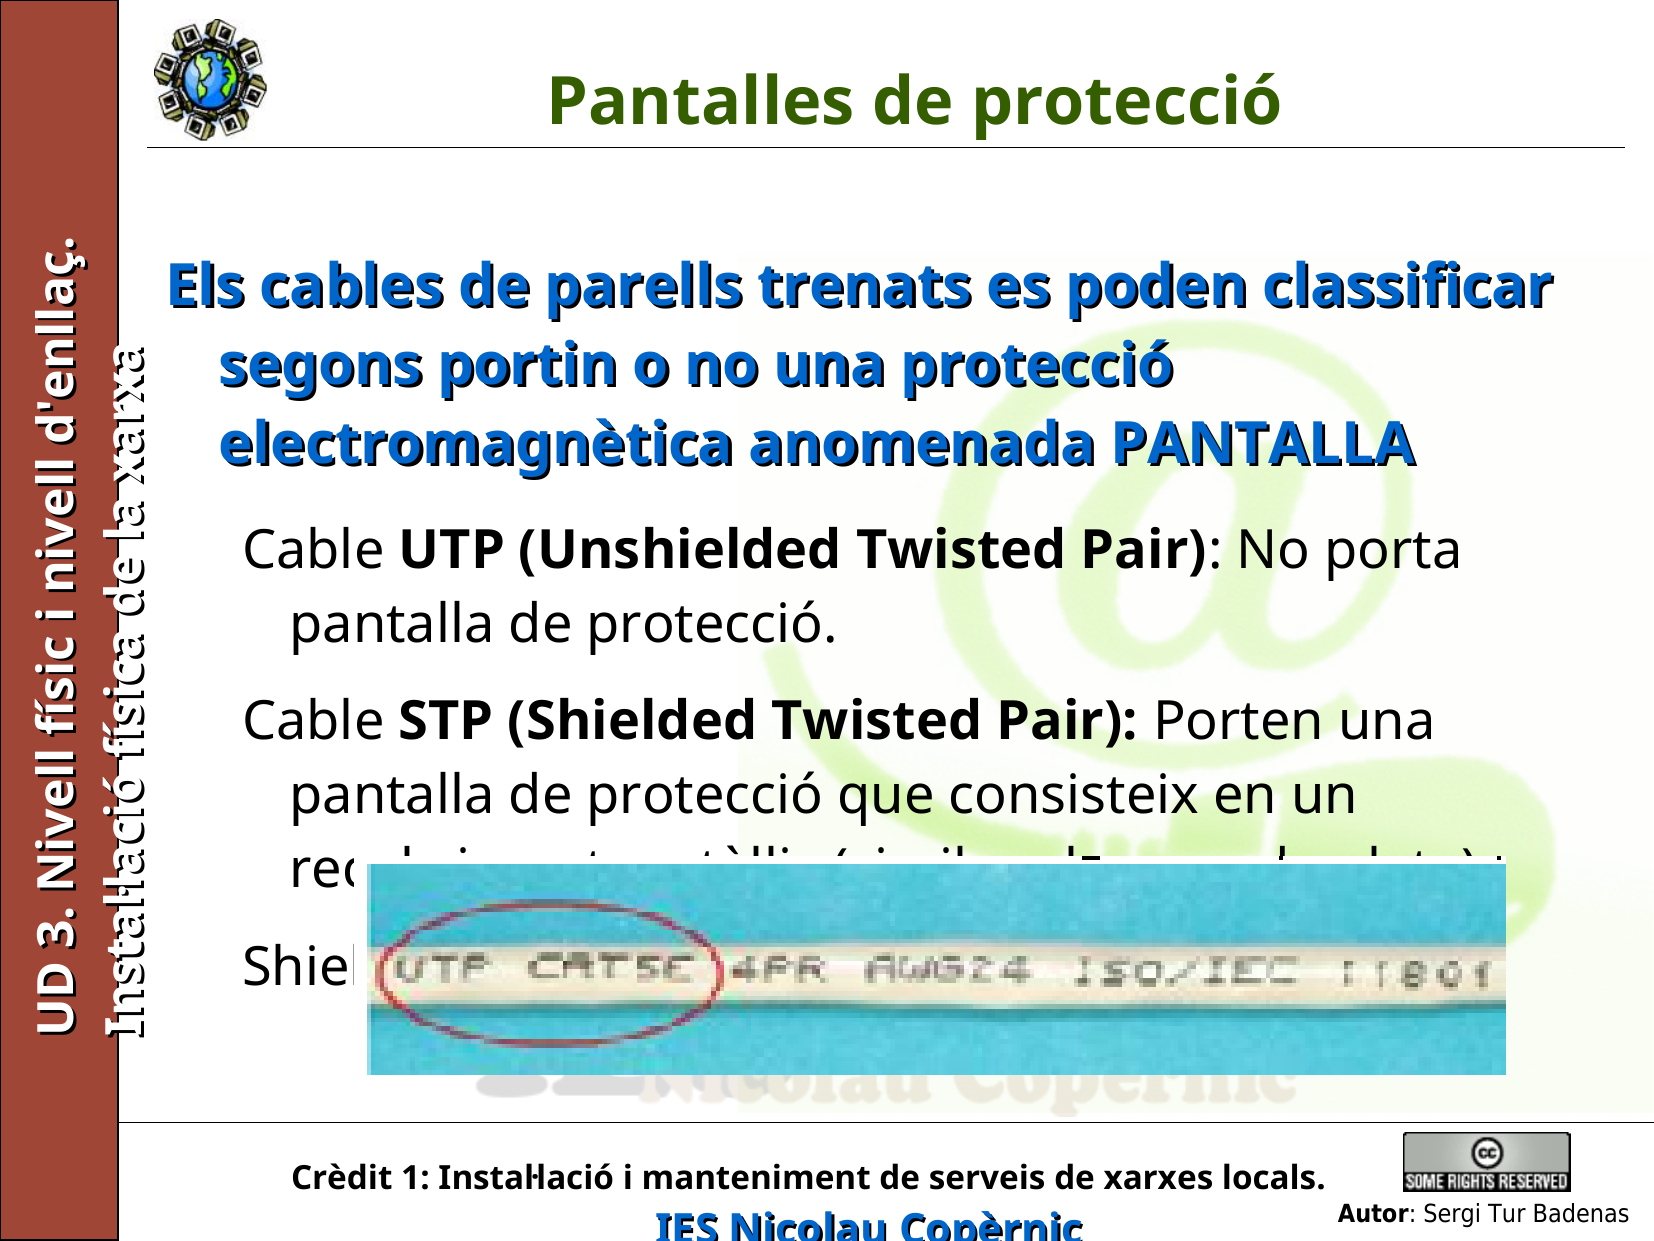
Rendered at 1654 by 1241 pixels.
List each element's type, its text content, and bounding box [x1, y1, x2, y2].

picture [1403, 1132, 1571, 1192]
title Pantalles de protecció [171, 56, 1654, 141]
picture [466, 252, 1654, 1117]
picture [154, 19, 268, 142]
picture [354, 856, 1506, 1075]
list Els cables de parells trenats es poden classificar segons portin o no una protecció electromagnètica anomenada PANTALLA Cable UTP (Unshielded Twisted Pair): No porta pantalla de protecció. Cable STP (Shielded Twisted Pair): Porten una pantalla de protecció que consisteix en un recobriment metàl·lic (similar al paper de plata) Shield és escut/pantalla de protecció en angles. [147, 242, 1636, 1078]
